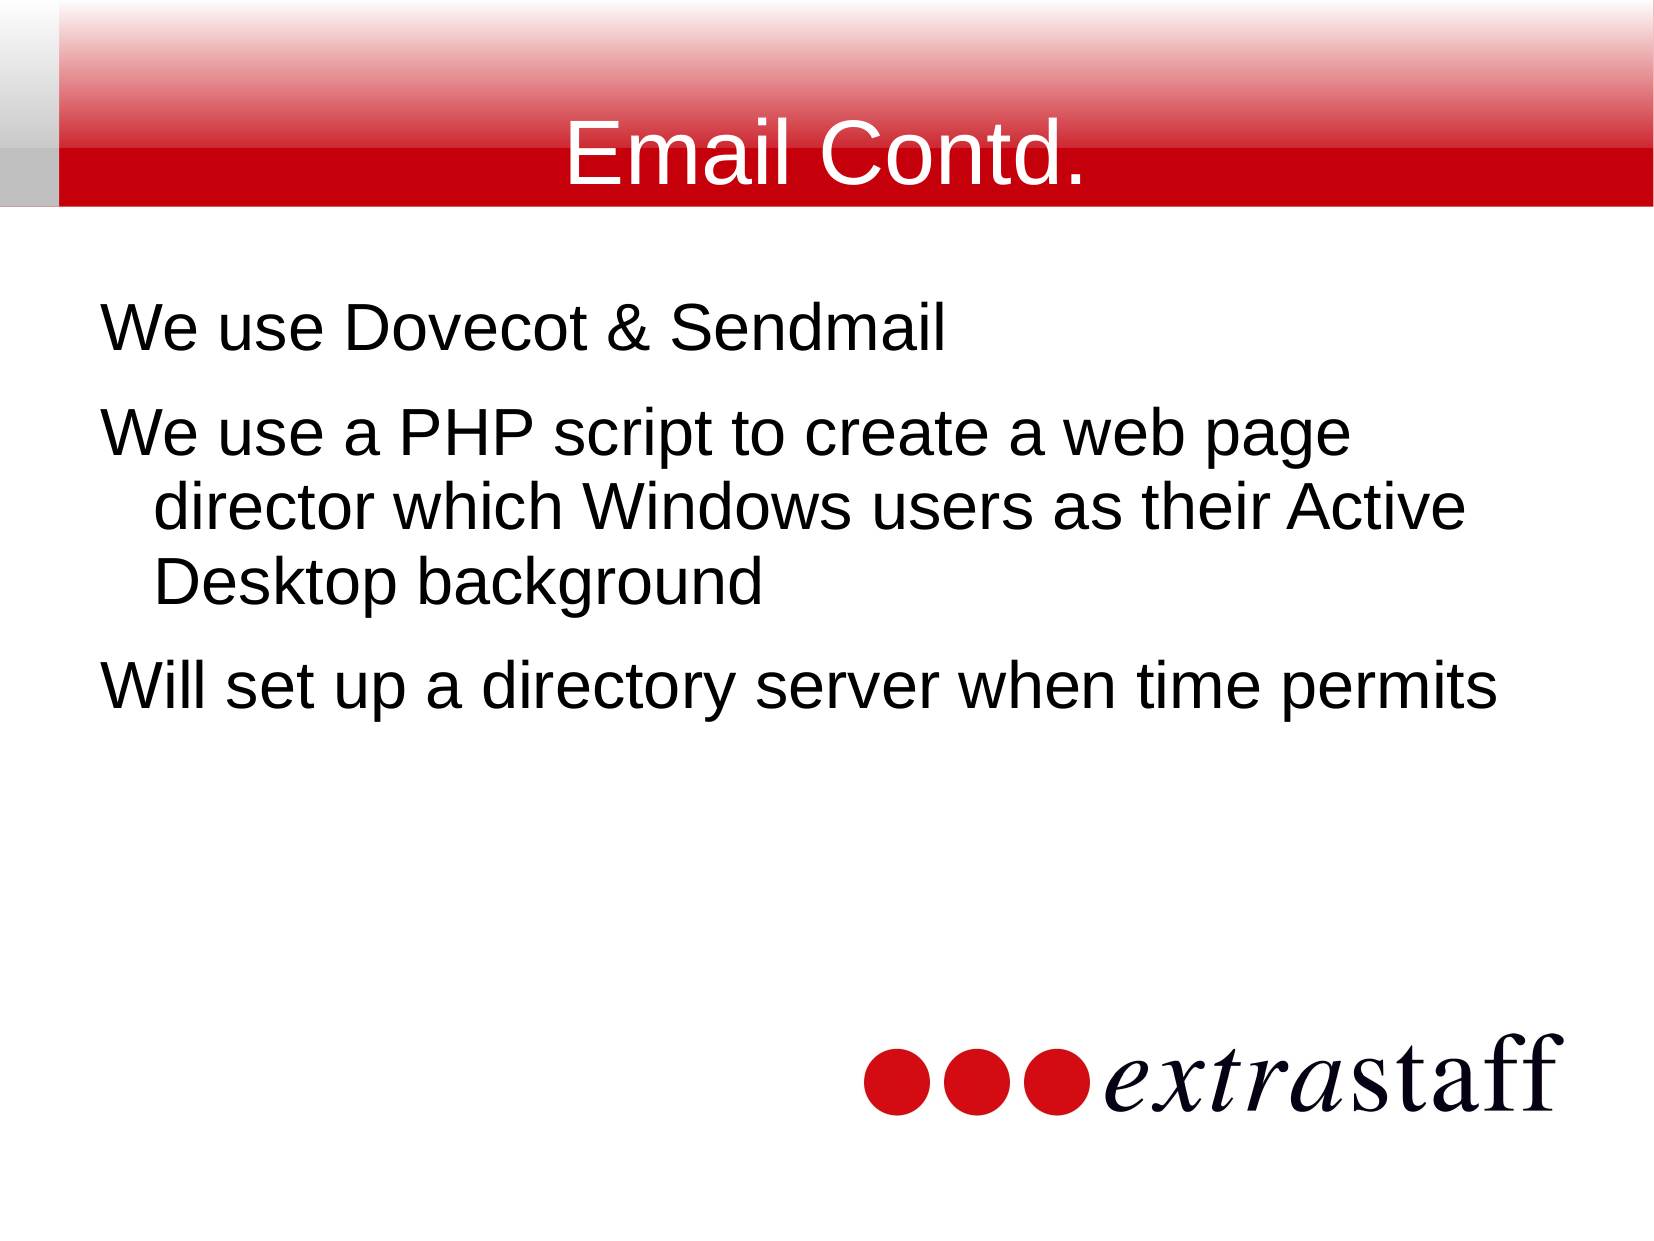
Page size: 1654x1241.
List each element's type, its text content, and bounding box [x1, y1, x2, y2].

title Email Contd. [82, 56, 1571, 250]
list We use Dovecot & Sendmail We use a PHP script to create a web page director which Windows users as their Active Desktop background Will set up a directory server when time permits [82, 290, 1571, 1094]
picture [863, 1094, 1565, 1116]
